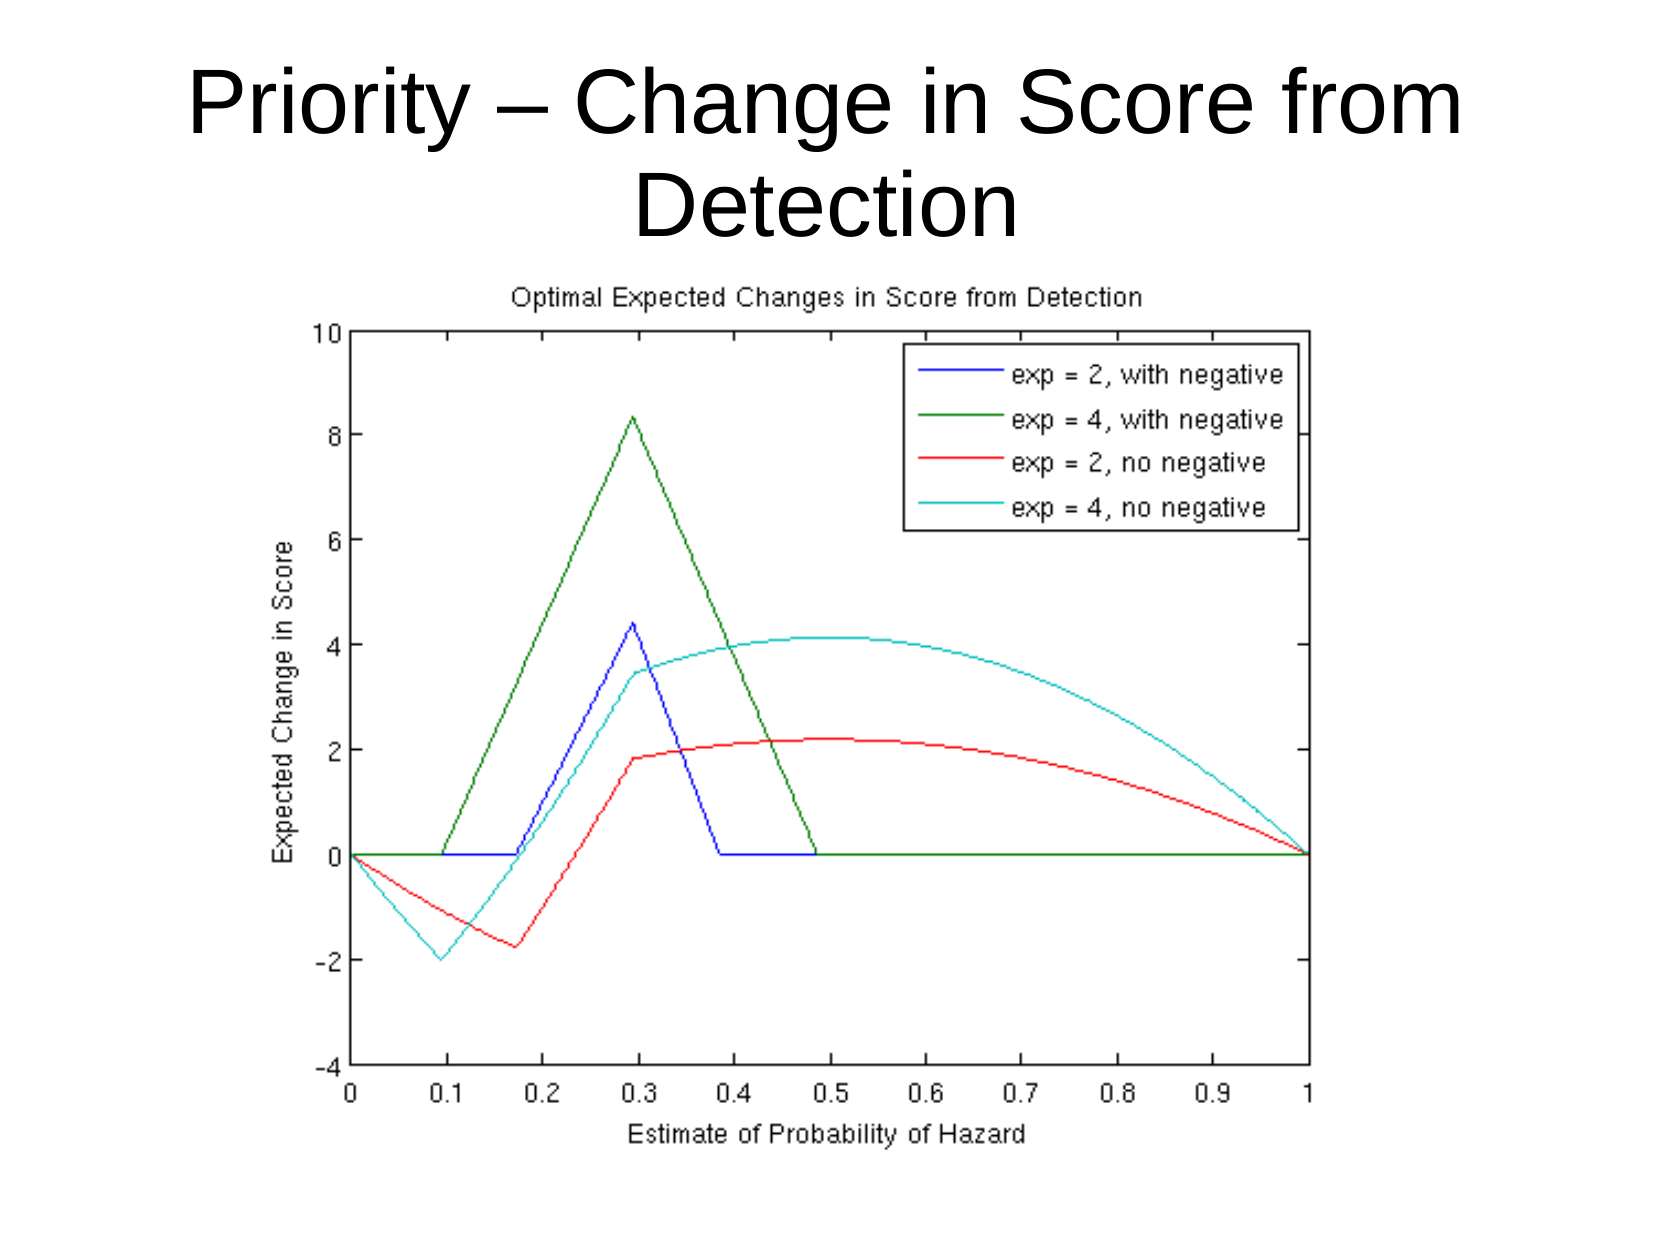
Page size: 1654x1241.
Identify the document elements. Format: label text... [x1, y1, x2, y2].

picture [191, 262, 1426, 1163]
title Priority – Change in Score from Detection [82, 50, 1571, 256]
